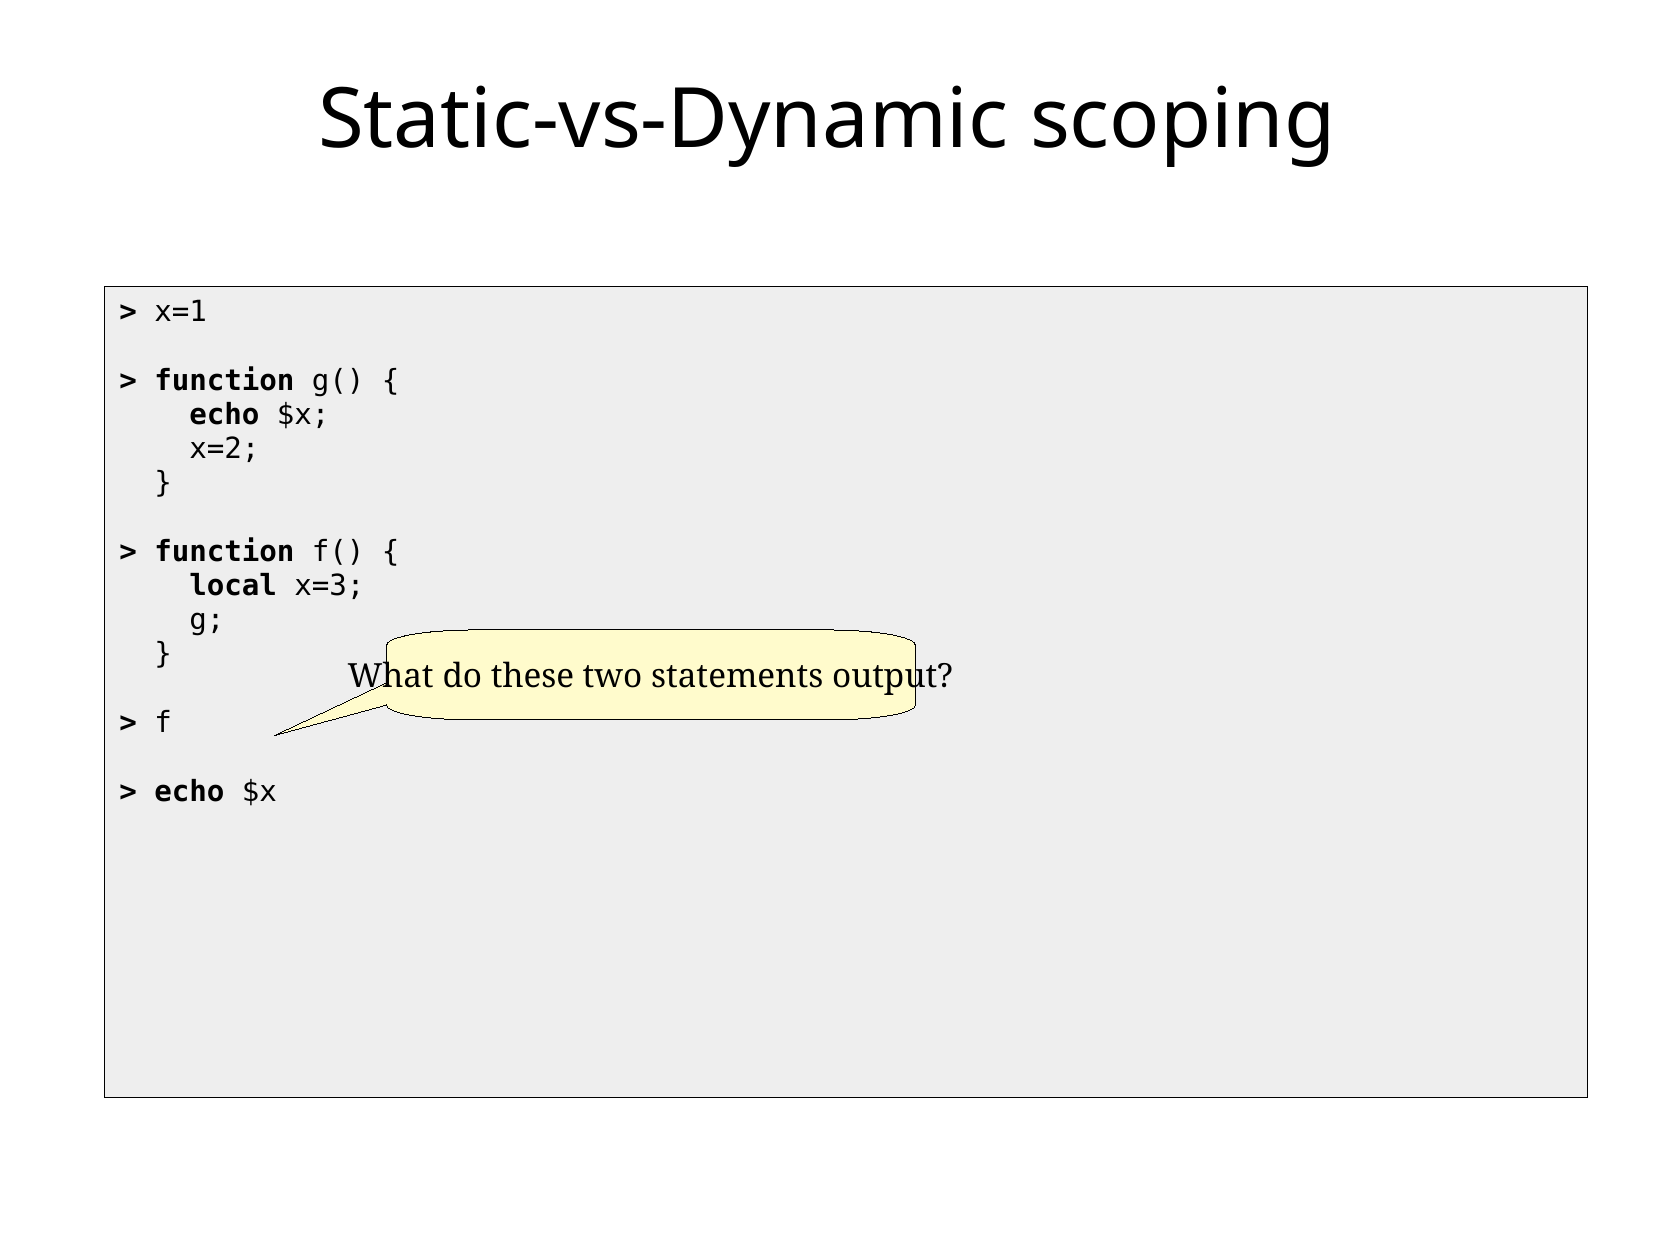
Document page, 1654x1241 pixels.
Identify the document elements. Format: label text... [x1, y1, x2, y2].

title Static-vs-Dynamic scoping [83, 49, 1572, 181]
text_box What do these two statements output? [274, 629, 916, 736]
text_box > x=1 > function g() { echo $x; x=2; } > function f() { local x=3; g; } > f > echo $x [104, 286, 1588, 1098]
